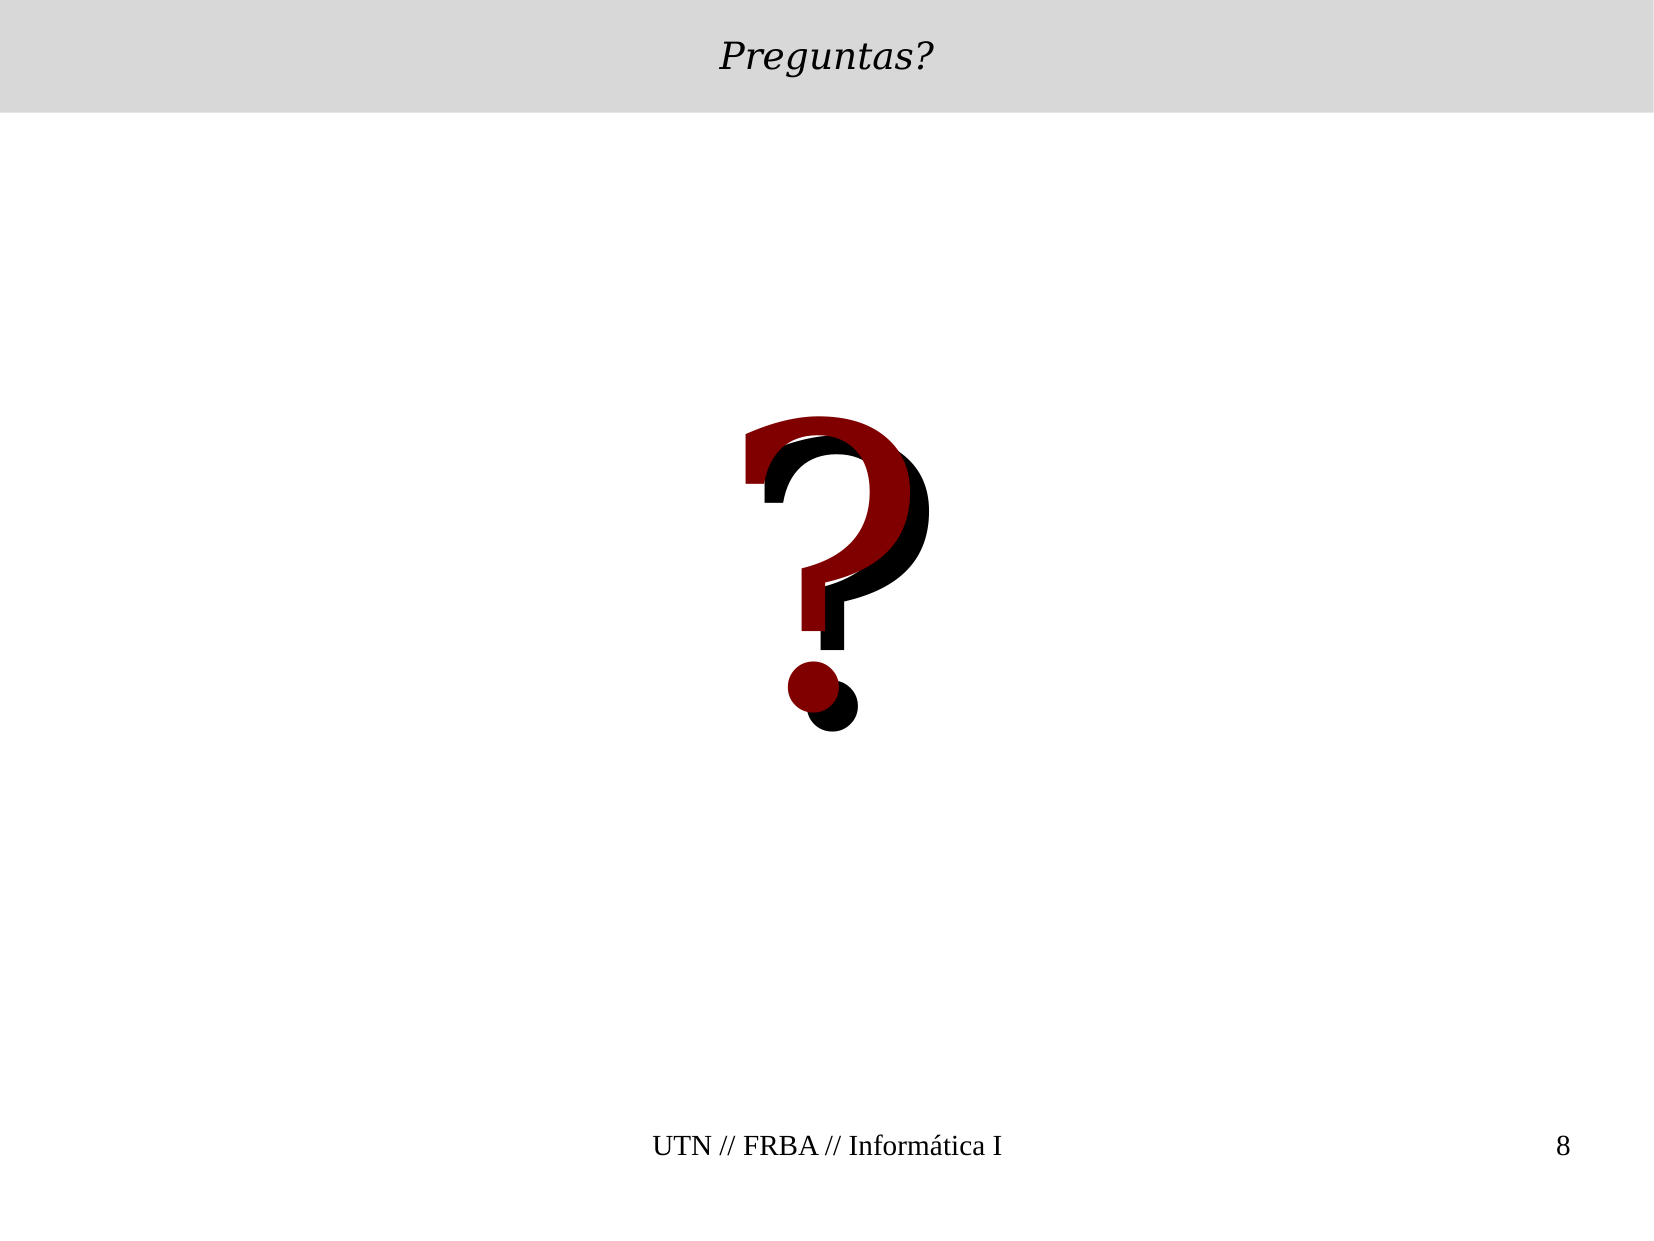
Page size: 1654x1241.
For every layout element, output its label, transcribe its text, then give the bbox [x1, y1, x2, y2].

text_box Preguntas? [0, 0, 1654, 113]
text_box ? [484, 336, 1166, 807]
